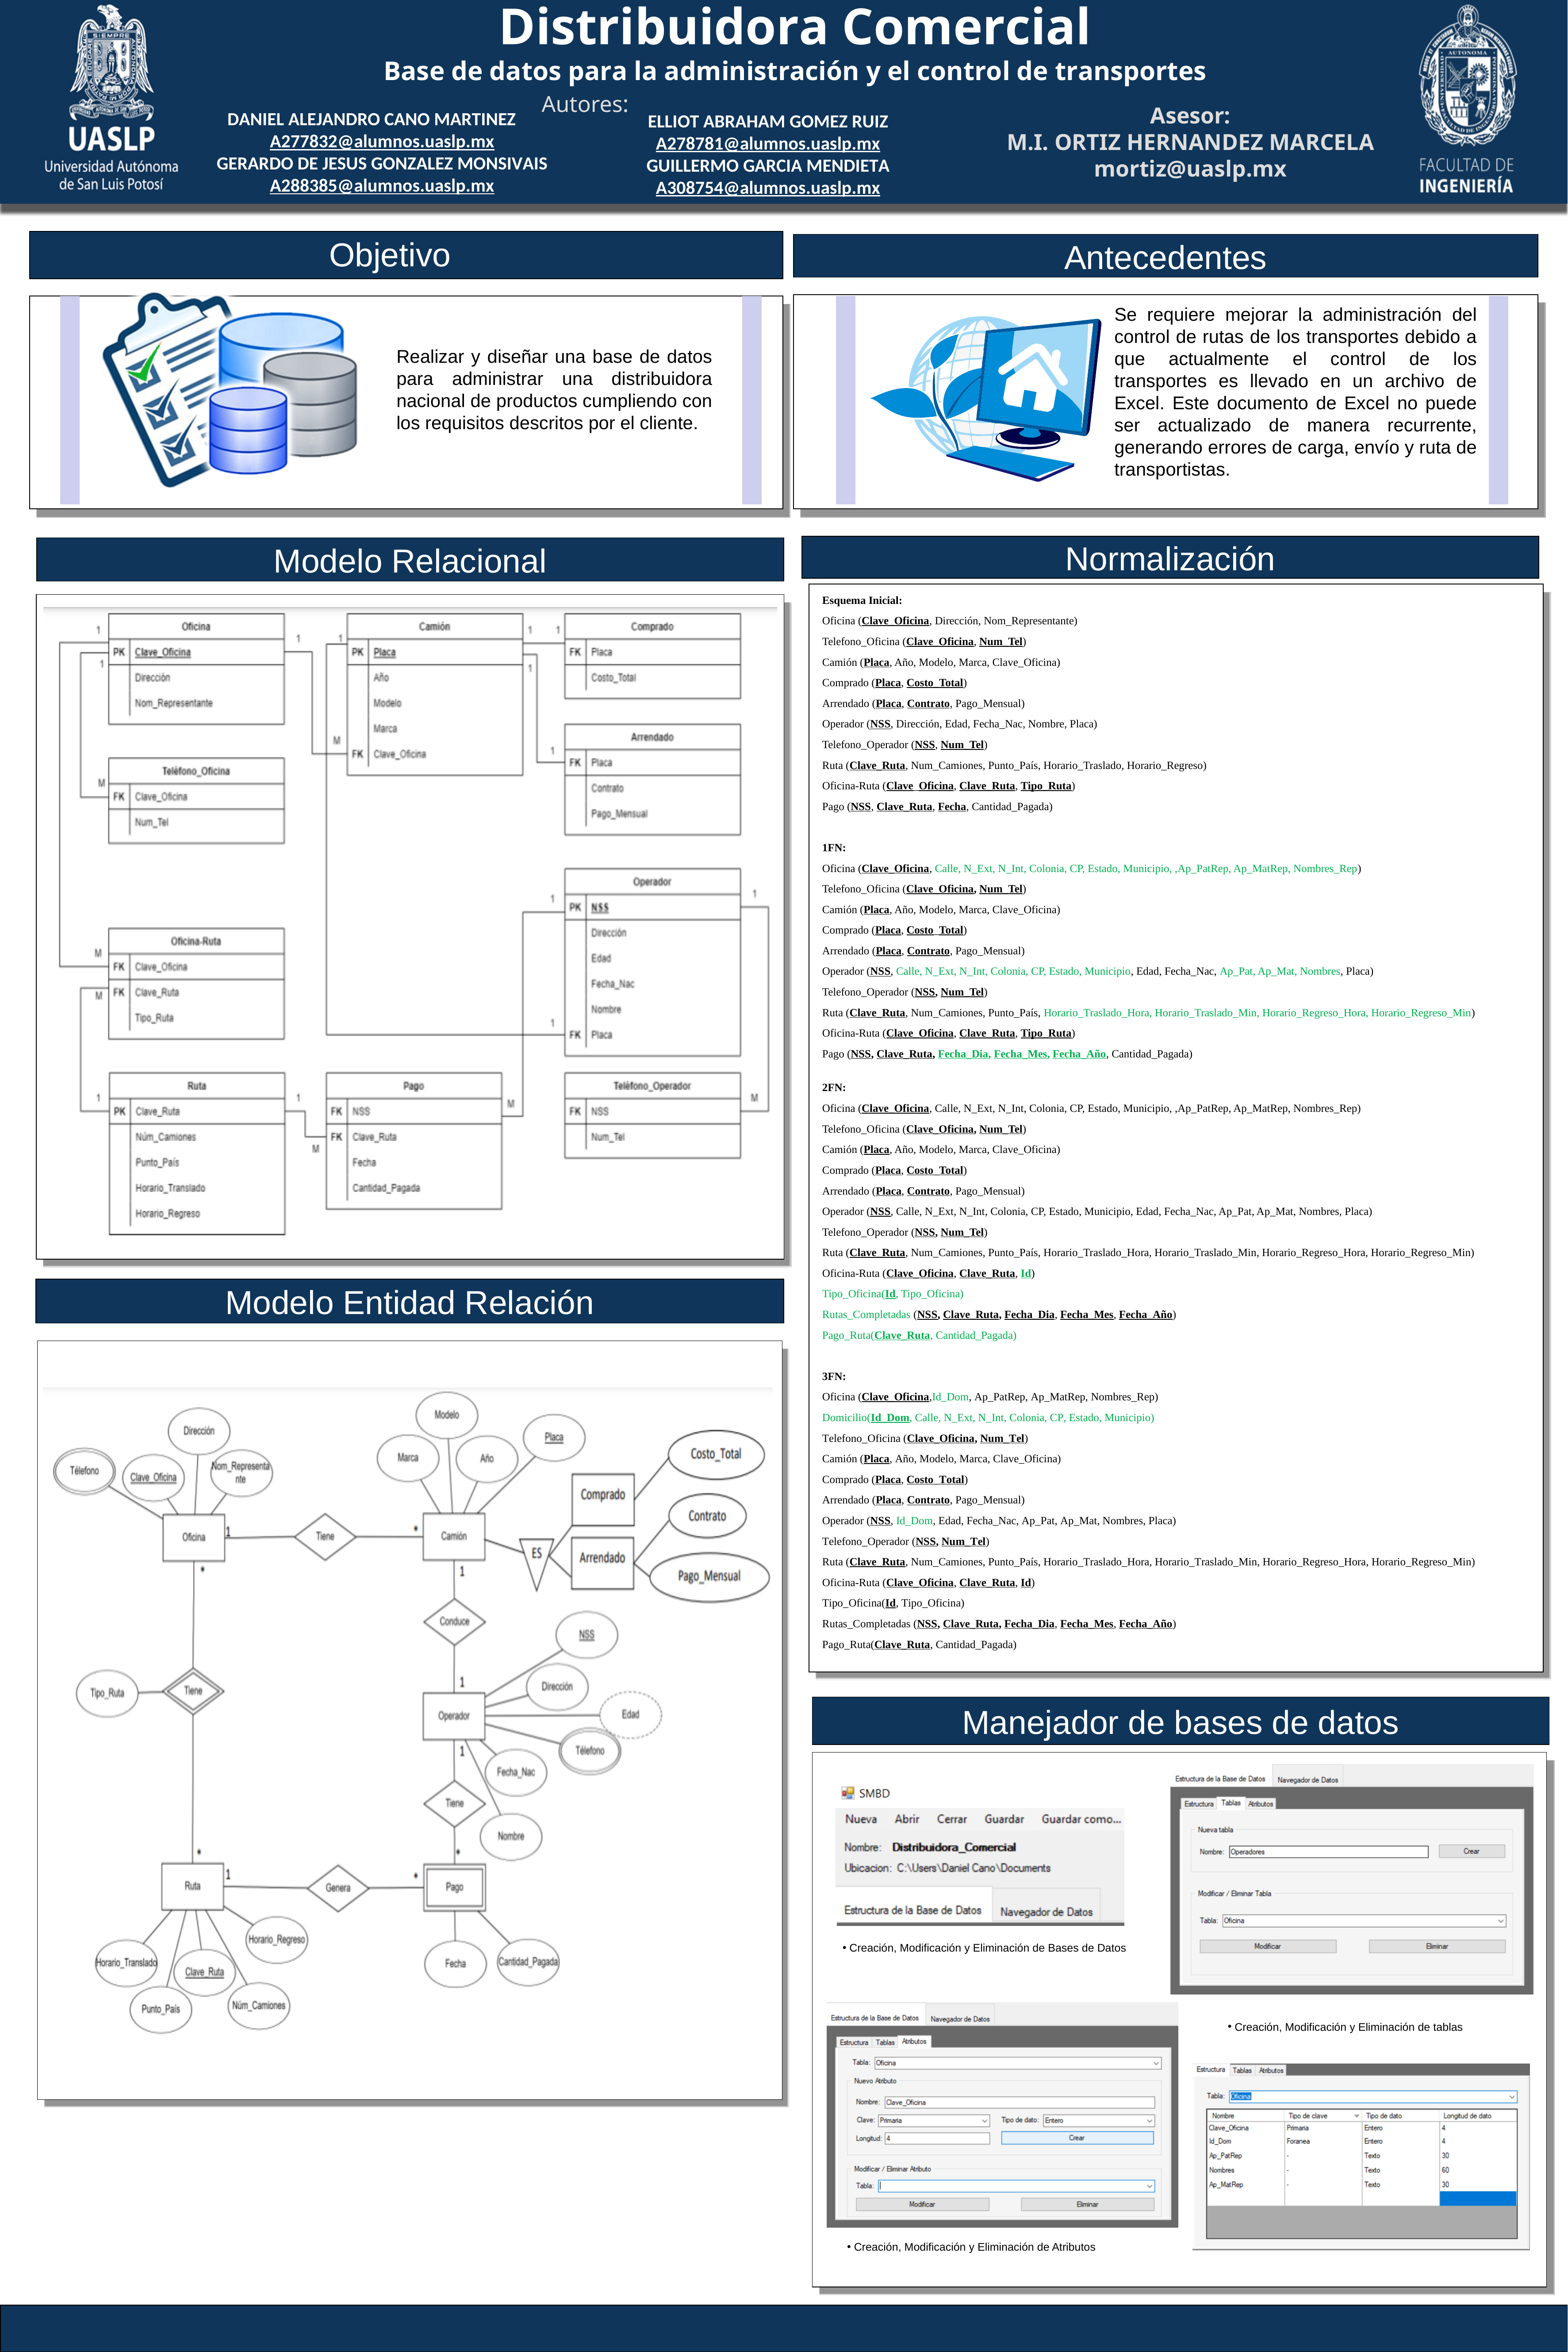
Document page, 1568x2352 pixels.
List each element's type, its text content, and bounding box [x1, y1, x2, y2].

text_box Objetivo [56, 230, 725, 277]
picture [43, 1387, 773, 2037]
text_box [38, 1341, 782, 2100]
text_box Esquema Inicial: Oficina (Clave_Oficina, Dirección, Nom_Representante) Telefono_Oficina (Clave_Oficina, Num_Tel) Camión (Placa, Año, Modelo, Marca, Clave_Oficina) Comprado (Placa, Costo_Total) Arrendado (Placa, Contrato, Pago_Mensual) Operador (NSS, Dirección, Edad, Fecha_Nac, Nombre, Placa) Telefono_Operador (NSS, Num_Tel) Ruta (Clave_Ruta, Num_Camiones, Punto_País, Horario_Traslado, Horario_Regreso) Oficina-Ruta (Clave_Oficina, Clave_Ruta, Tipo_Ruta) Pago (NSS, Clave_Ruta, Fecha, Cantidad_Pagada) 1FN: Oficina (Clave_Oficina, Calle, N_Ext, N_Int, Colonia, CP, Estado, Municipio, ,Ap_PatRep, Ap_MatRep, Nombres_Rep) Telefono_Oficina (Clave_Oficina, Num_Tel) Camión (Placa, Año, Modelo, Marca, Clave_Oficina) Comprado (Placa, Costo_Total) Arrendado (Placa, Contrato, Pago_Mensual) Operador (NSS, Calle, N_Ext, N_Int, Colonia, CP, Estado, Municipio, Edad, Fecha_Nac, Ap_Pat, Ap_Mat, Nombres, Placa) Telefono_Operador (NSS, Num_Tel) Ruta (Clave_Ruta, Num_Camiones, Punto_País, Horario_Traslado_Hora, Horario_Traslado_Min, Horario_Regreso_Hora, Horario_Regreso_Min) Oficina-Ruta (Clave_Oficina, Clave_Ruta, Tipo_Ruta) Pago (NSS, Clave_Ruta, Fecha_Dia, Fecha_Mes, Fecha_Año, Cantidad_Pagada) 2FN: Oficina (Clave_Oficina, Calle, N_Ext, N_Int, Colonia, CP, Estado, Municipio, ,Ap_PatRep, Ap_MatRep, Nombres_Rep) Telefono_Oficina (Clave_Oficina, Num_Tel) Camión (Placa, Año, Modelo, Marca, Clave_Oficina) Comprado (Placa, Costo_Total) Arrendado (Placa, Contrato, Pago_Mensual) Operador (NSS, Calle, N_Ext, N_Int, Colonia, CP, Estado, Municipio, Edad, Fecha_Nac, Ap_Pat, Ap_Mat, Nombres, Placa) Telefono_Operador (NSS, Num_Tel) Ruta (Clave_Ruta, Num_Camiones, Punto_País, Horario_Traslado_Hora, Horario_Traslado_Min, Horario_Regreso_Hora, Horario_Regreso_Min) Oficina-Ruta (Clave_Oficina, Clave_Ruta, Id) Tipo_Oficina(Id, Tipo_Oficina) Rutas_Completadas (NSS, Clave_Ruta, Fecha_Dia, Fecha_Mes, Fecha_Año) Pago_Ruta(Clave_Ruta, Cantidad_Pagada) 3FN: Oficina (Clave_Oficina,Id_Dom, Ap_PatRep, Ap_MatRep, Nombres_Rep) Domicilio(Id_Dom, Calle, N_Ext, N_Int, Colonia, CP, Estado, Municipio) Telefono_Oficina (Clave_Oficina, Num_Tel) Camión (Placa, Año, Modelo, Marca, Clave_Oficina) Comprado (Placa, Costo_Total) Arrendado (Placa, Contrato, Pago_Mensual) Operador (NSS, Id_Dom, Edad, Fecha_Nac, Ap_Pat, Ap_Mat, Nombres, Placa) Telefono_Operador (NSS, Num_Tel) Ruta (Clave_Ruta, Num_Camiones, Punto_País, Horario_Traslado_Hora, Horario_Traslado_Min, Horario_Regreso_Hora, Horario_Regreso_Min) Oficina-Ruta (Clave_Oficina, Clave_Ruta, Id) Tipo_Oficina(Id, Tipo_Oficina) Rutas_Completadas (NSS, Clave_Ruta, Fecha_Dia, Fecha_Mes, Fecha_Año) Pago_Ruta(Clave_Ruta, Cantidad_Pagada) [815, 589, 1543, 1690]
text_box Modelo Entidad Relación [36, 1279, 784, 1323]
text_box ELLIOT ABRAHAM GOMEZ RUIZ A278781@alumnos.uaslp.mx GUILLERMO GARCIA MENDIETA A308754@alumnos.uaslp.mx [585, 77, 951, 202]
text_box [30, 281, 1538, 509]
text_box Distribuidora Comercial Base de datos para la administración y el control de transportes [260, 0, 1331, 90]
text_box Antecedentes [794, 234, 1538, 277]
text_box Autores: [402, 57, 768, 122]
picture [102, 283, 387, 491]
picture [565, 0, 1568, 230]
text_box Normalización [802, 536, 1539, 578]
text_box Creación, Modificación y Eliminación de Atributos [840, 2237, 1108, 2257]
text_box DANIEL ALEJANDRO CANO MARTINEZ A277832@alumnos.uaslp.mx GERARDO DE JESUS GONZALEZ MONSIVAIS A288385@alumnos.uaslp.mx [199, 75, 565, 230]
text_box Creación, Modificación y Eliminación de Bases de Datos [836, 1937, 1169, 1958]
text_box Creación, Modificación y Eliminación de tablas [1221, 2016, 1534, 2037]
picture [1169, 1764, 1534, 1995]
text_box Se requiere mejorar la administración del control de rutas de los transportes debido a que actualmente el control de los transportes es llevado en un archivo de Excel. Este documento de Excel no puede ser actualizado de manera recurrente, generando errores de carga, envío y ruta de transportistas. [1108, 299, 1484, 485]
chart [867, 314, 1104, 484]
text_box [809, 584, 1543, 1672]
picture [0, 0, 260, 230]
picture [836, 1780, 1124, 1926]
picture [43, 607, 777, 1235]
picture [827, 2002, 1178, 2228]
text_box Modelo Relacional [37, 538, 784, 581]
text_box Manejador de bases de datos [813, 1697, 1549, 1745]
text_box [30, 231, 783, 279]
text_box [0, 2305, 1568, 2352]
text_box [813, 1752, 1547, 2287]
text_box [36, 594, 784, 1259]
text_box Realizar y diseñar una base de datos para administrar una distribuidora nacional de productos cumpliendo con los requisitos descritos por el cliente. [390, 341, 719, 438]
picture [1192, 2064, 1530, 2250]
text_box Asesor: M.I. ORTIZ HERNANDEZ MARCELA mortiz@uaslp.mx [997, 98, 1384, 186]
